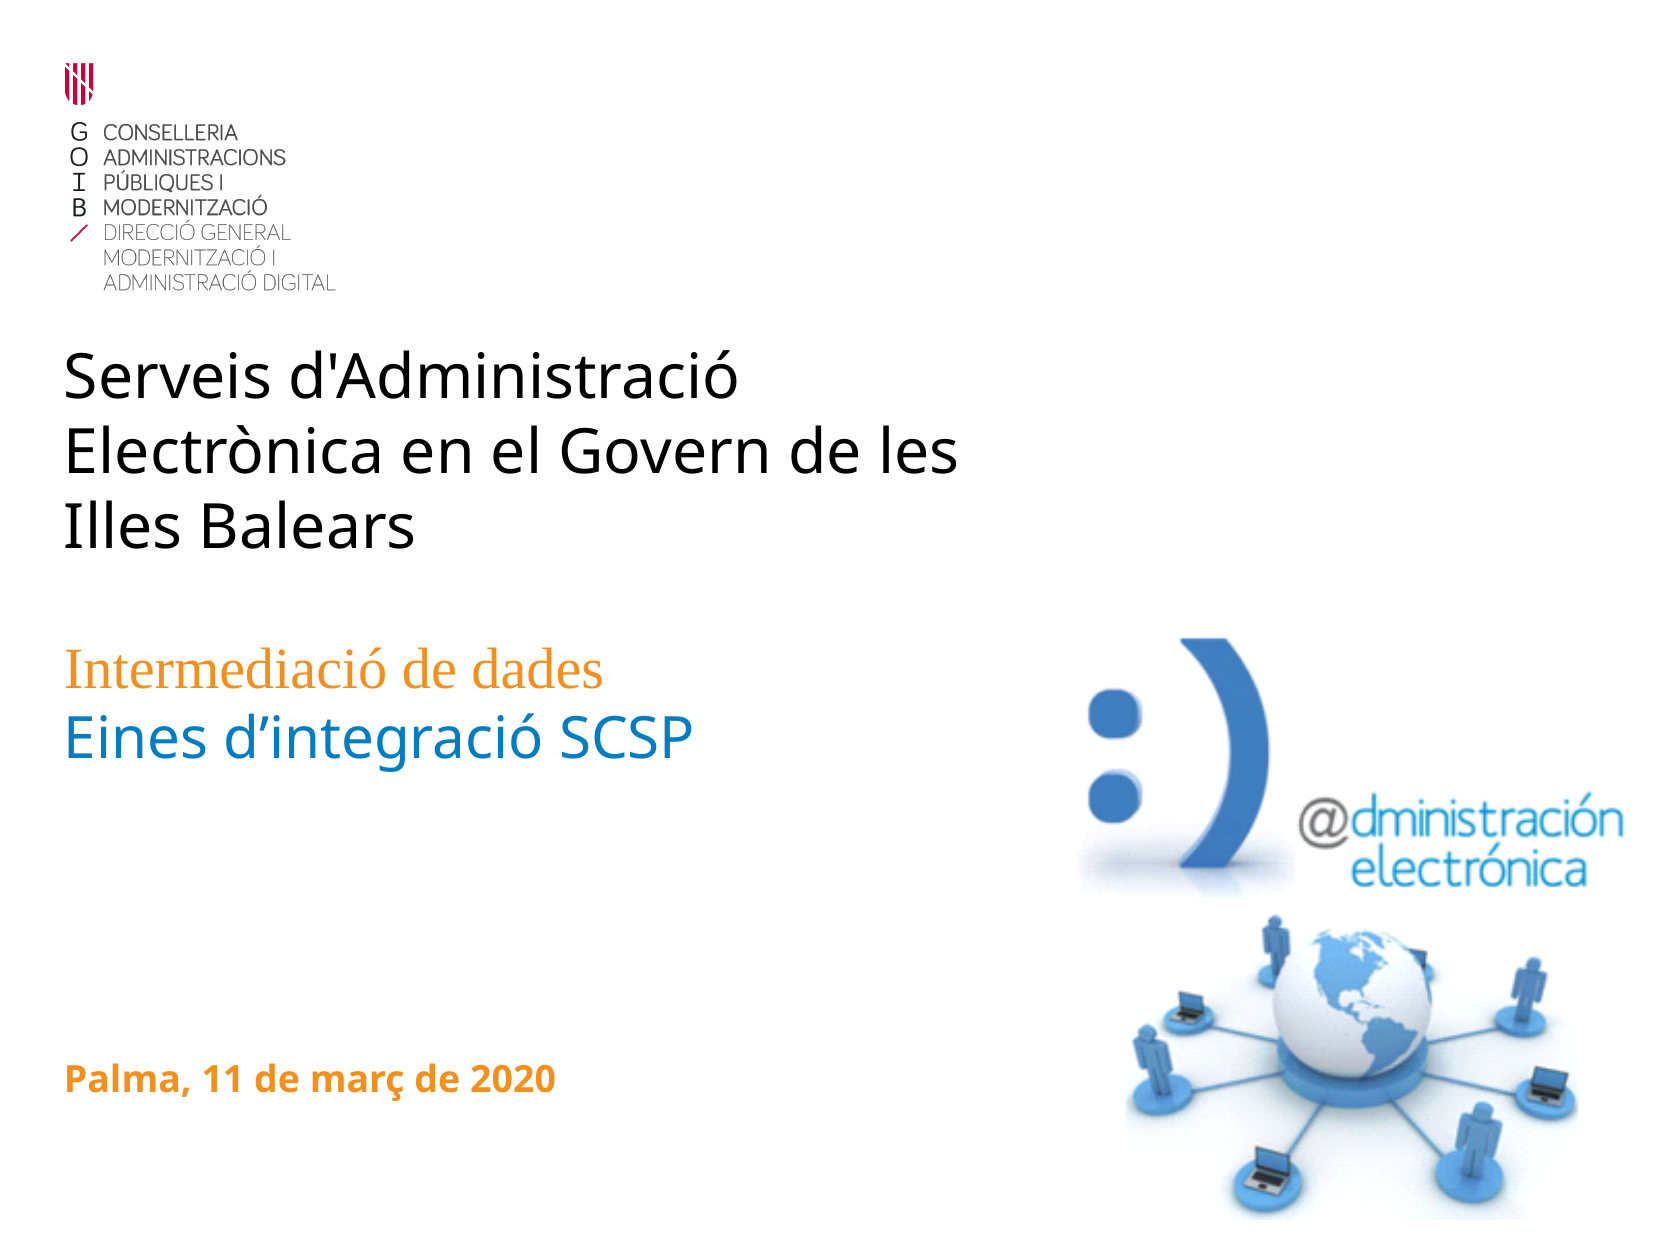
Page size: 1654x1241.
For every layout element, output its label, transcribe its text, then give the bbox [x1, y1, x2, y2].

picture [31, 29, 363, 320]
picture [1062, 637, 1633, 1220]
text_box Palma, 11 de març de 2020 [64, 1055, 1024, 1101]
title Serveis d'Administració Electrònica en el Govern de les Illes Balears Intermediació de dades Eines d’integració SCSP [64, 335, 1052, 821]
